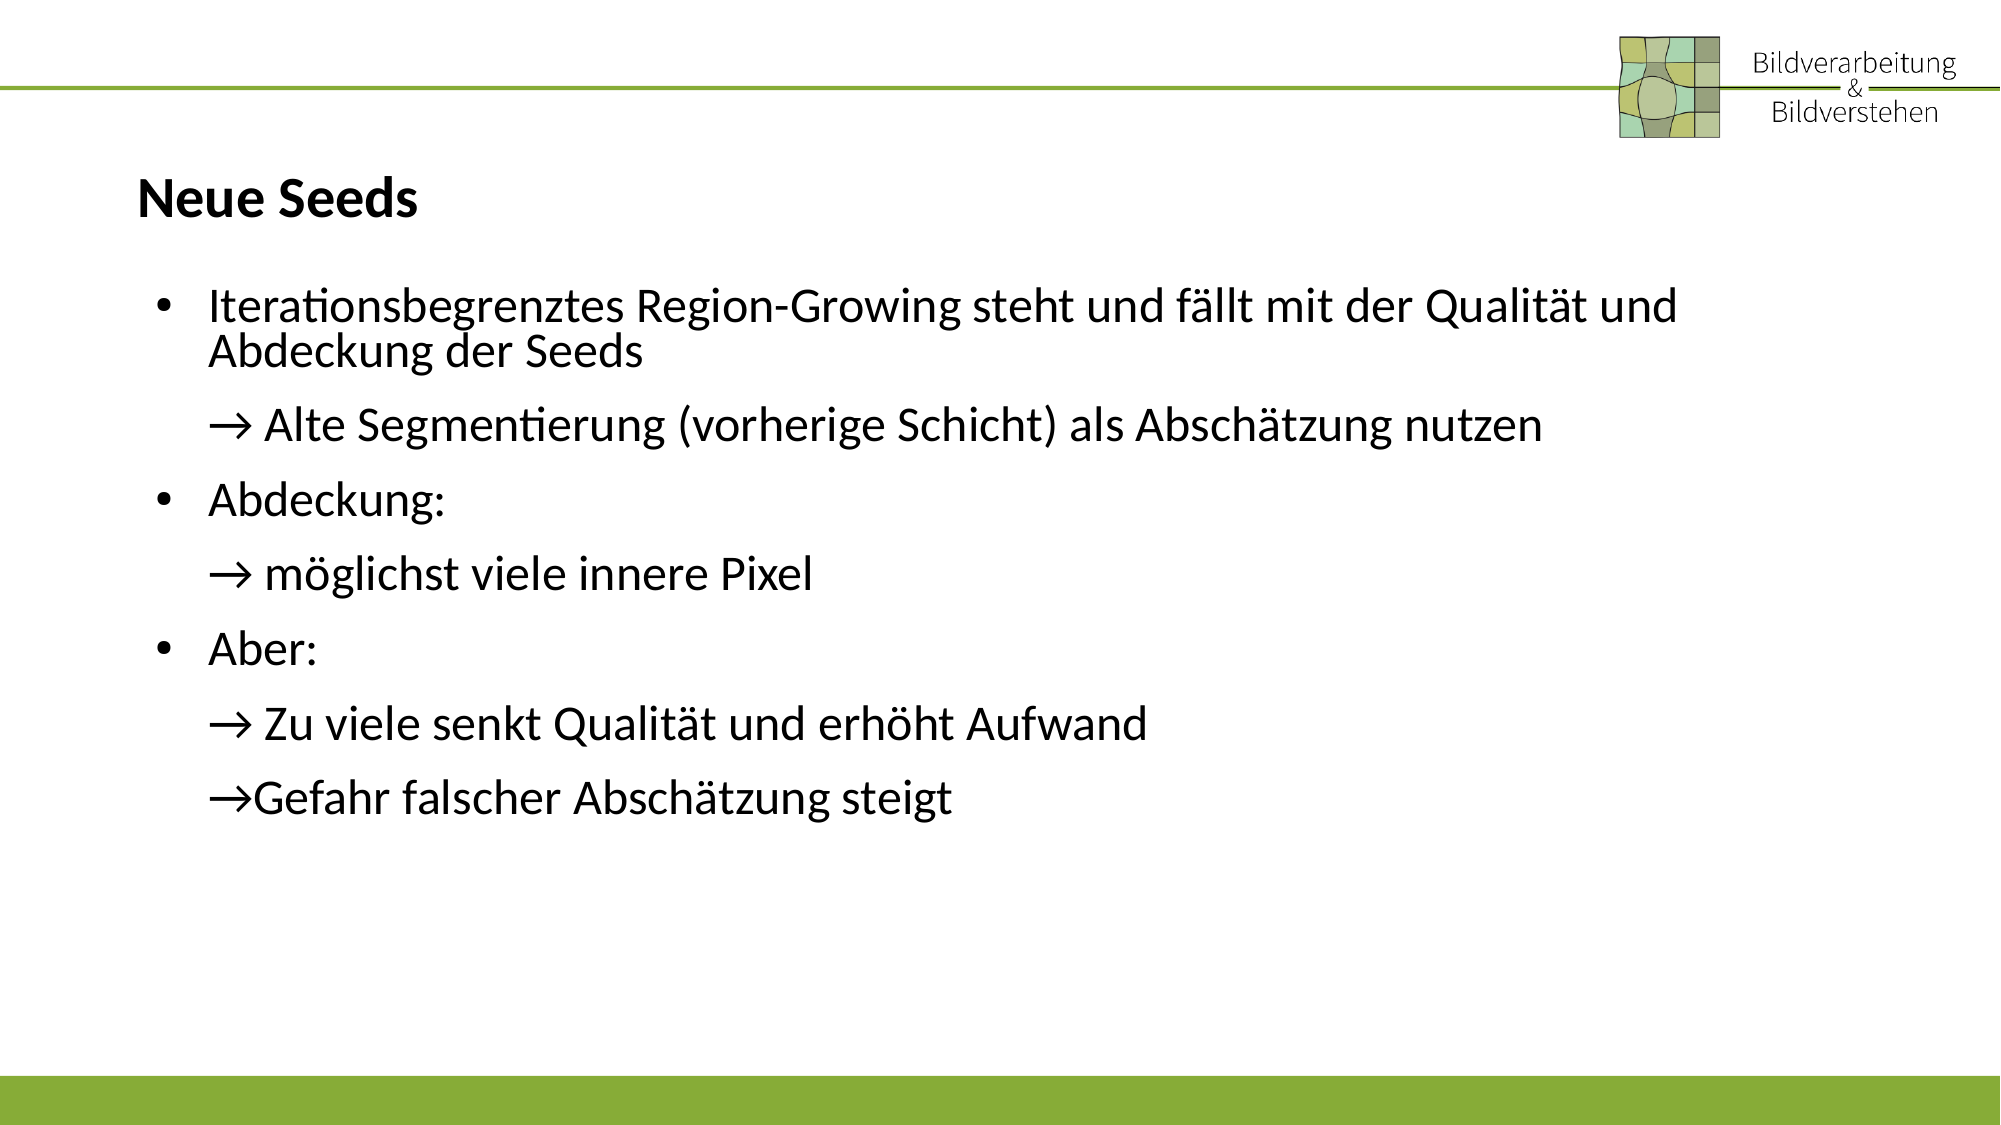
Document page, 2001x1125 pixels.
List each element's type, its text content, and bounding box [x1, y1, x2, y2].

list Iterationsbegrenztes Region-Growing steht und fällt mit der Qualität und Abdeckung der Seeds → Alte Segmentierung (vorherige Schicht) als Abschätzung nutzen Abdeckung: → möglichst viele innere Pixel Aber: → Zu viele senkt Qualität und erhöht Aufwand →Gefahr falscher Abschätzung steigt [137, 286, 1863, 1001]
picture [1618, 36, 2000, 138]
title Neue Seeds [137, 153, 1863, 251]
